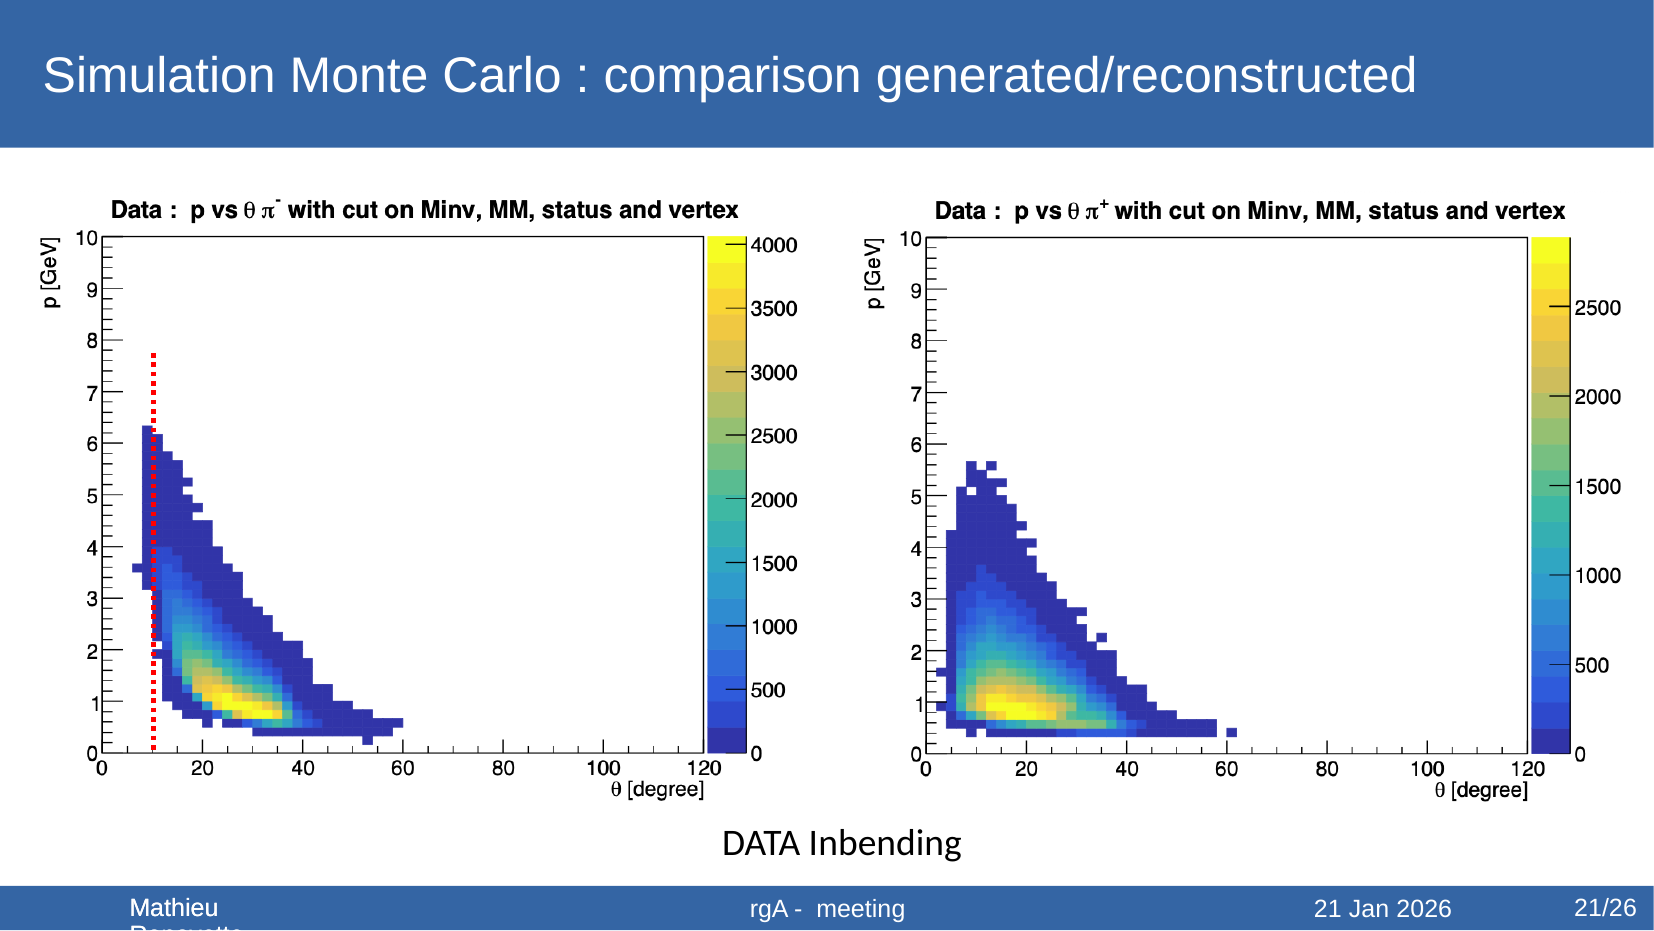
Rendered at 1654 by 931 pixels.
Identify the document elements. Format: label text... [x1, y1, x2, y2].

text_box 21 Jan 2026 [1299, 887, 1536, 931]
text_box [0, 0, 1654, 148]
picture [840, 191, 1633, 810]
picture [0, 191, 806, 810]
text_box rgA - meeting [734, 887, 953, 931]
text_box [0, 885, 131, 931]
text_box Mathieu Ronayette [114, 885, 355, 929]
text_box 21/26 [1559, 885, 1654, 930]
text_box DATA Inbending [707, 809, 989, 871]
text_box [226, 885, 1654, 931]
text_box Simulation Monte Carlo : comparison generated/reconstructed [27, 40, 1587, 114]
